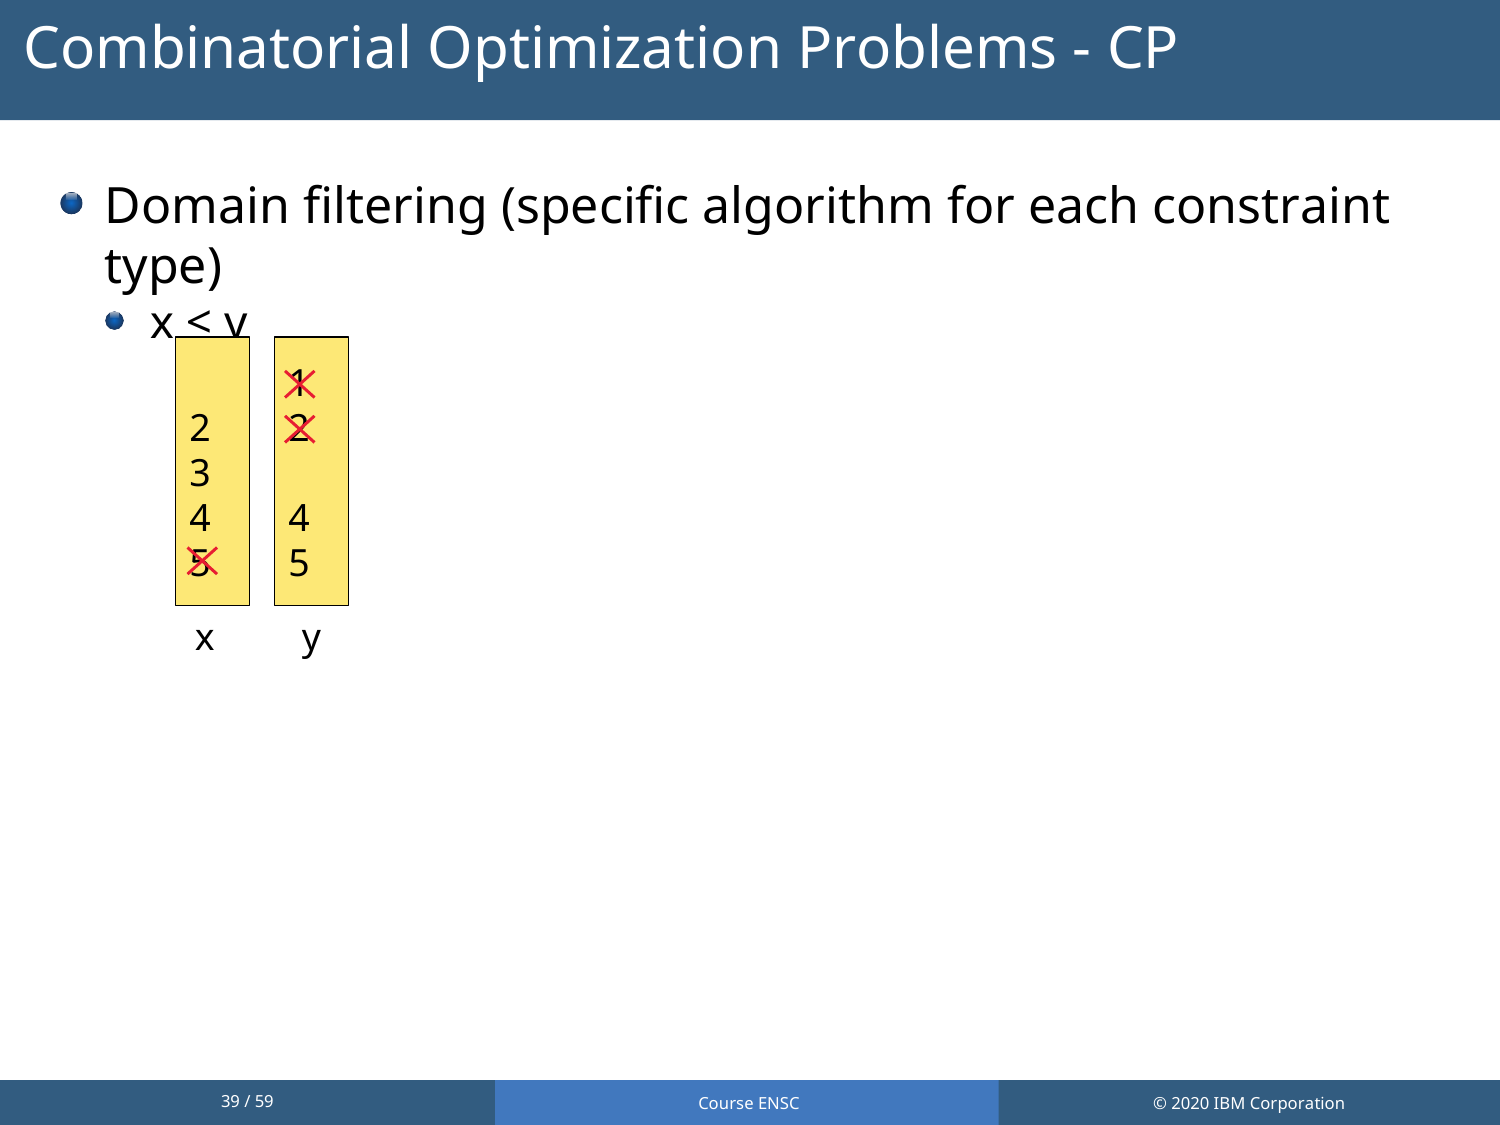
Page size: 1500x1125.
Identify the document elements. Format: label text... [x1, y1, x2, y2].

title Combinatorial Optimization Problems - CP [0, 0, 1500, 121]
text_box 1 2 4 5 [274, 337, 349, 605]
text_box 2 3 4 5 [175, 337, 250, 606]
text_box x y [180, 605, 388, 666]
list Domain filtering (specific algorithm for each constraint type) x < y [45, 165, 1500, 1051]
